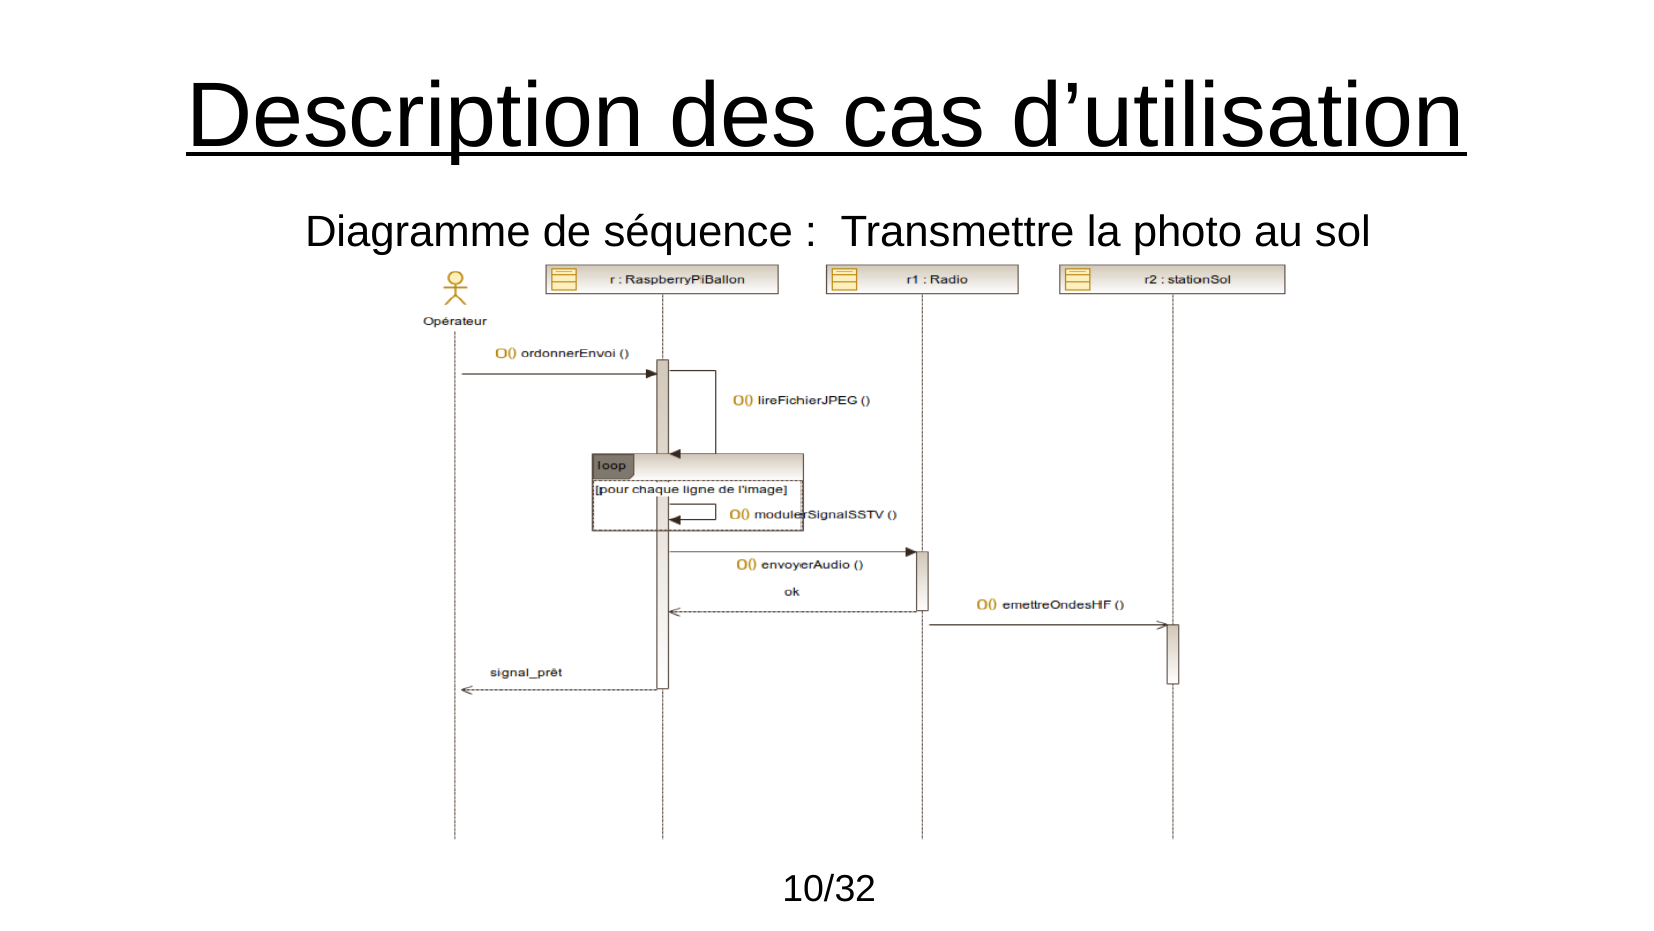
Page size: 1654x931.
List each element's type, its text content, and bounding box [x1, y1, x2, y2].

text_box <numéro>/32 [767, 860, 1395, 917]
picture [402, 259, 1300, 857]
title Description des cas d’utilisation [82, 37, 1571, 193]
list Diagramme de séquence : Transmettre la photo au sol [59, 206, 1548, 747]
